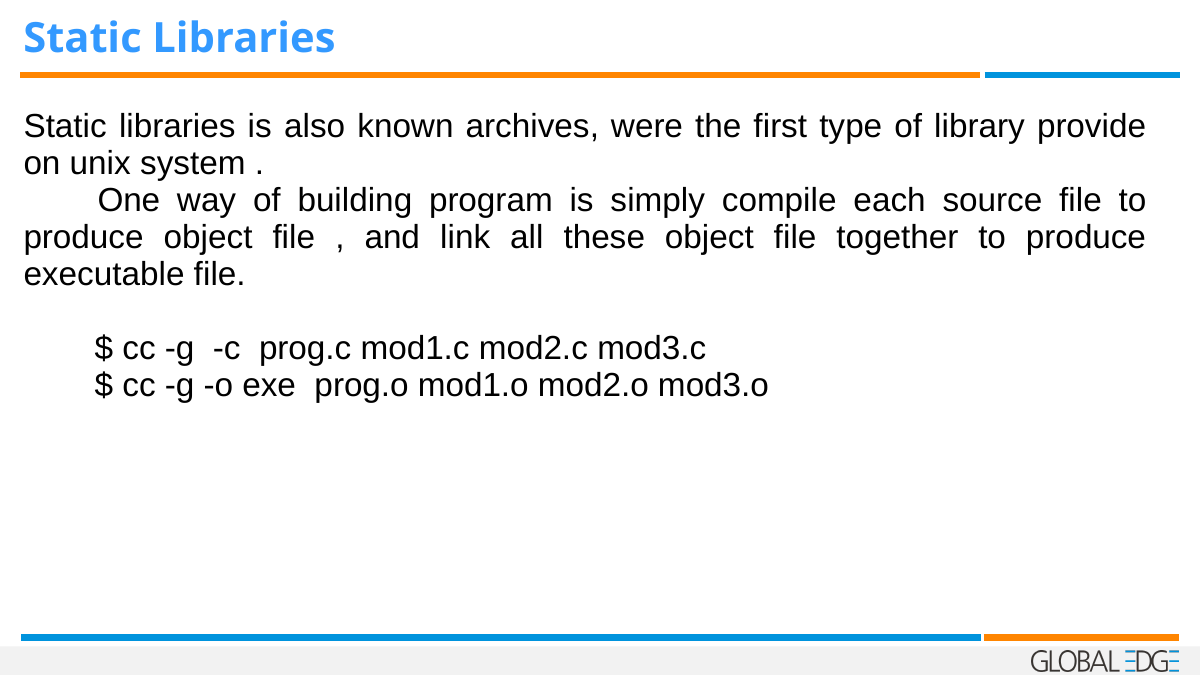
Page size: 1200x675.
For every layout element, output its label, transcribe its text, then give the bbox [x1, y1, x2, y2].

picture [1031, 650, 1179, 672]
title Static Libraries [12, 9, 1088, 63]
subtitle Static libraries is also known archives, were the first type of library provide on unix system . One way of building program is simply compile each source file to produce object file , and link all these object file together to produce executable file. $ cc -g -c prog.c mod1.c mod2.c mod3.c $ cc -g -o exe prog.o mod1.o mod2.o mod3.o [23, 41, 1149, 544]
